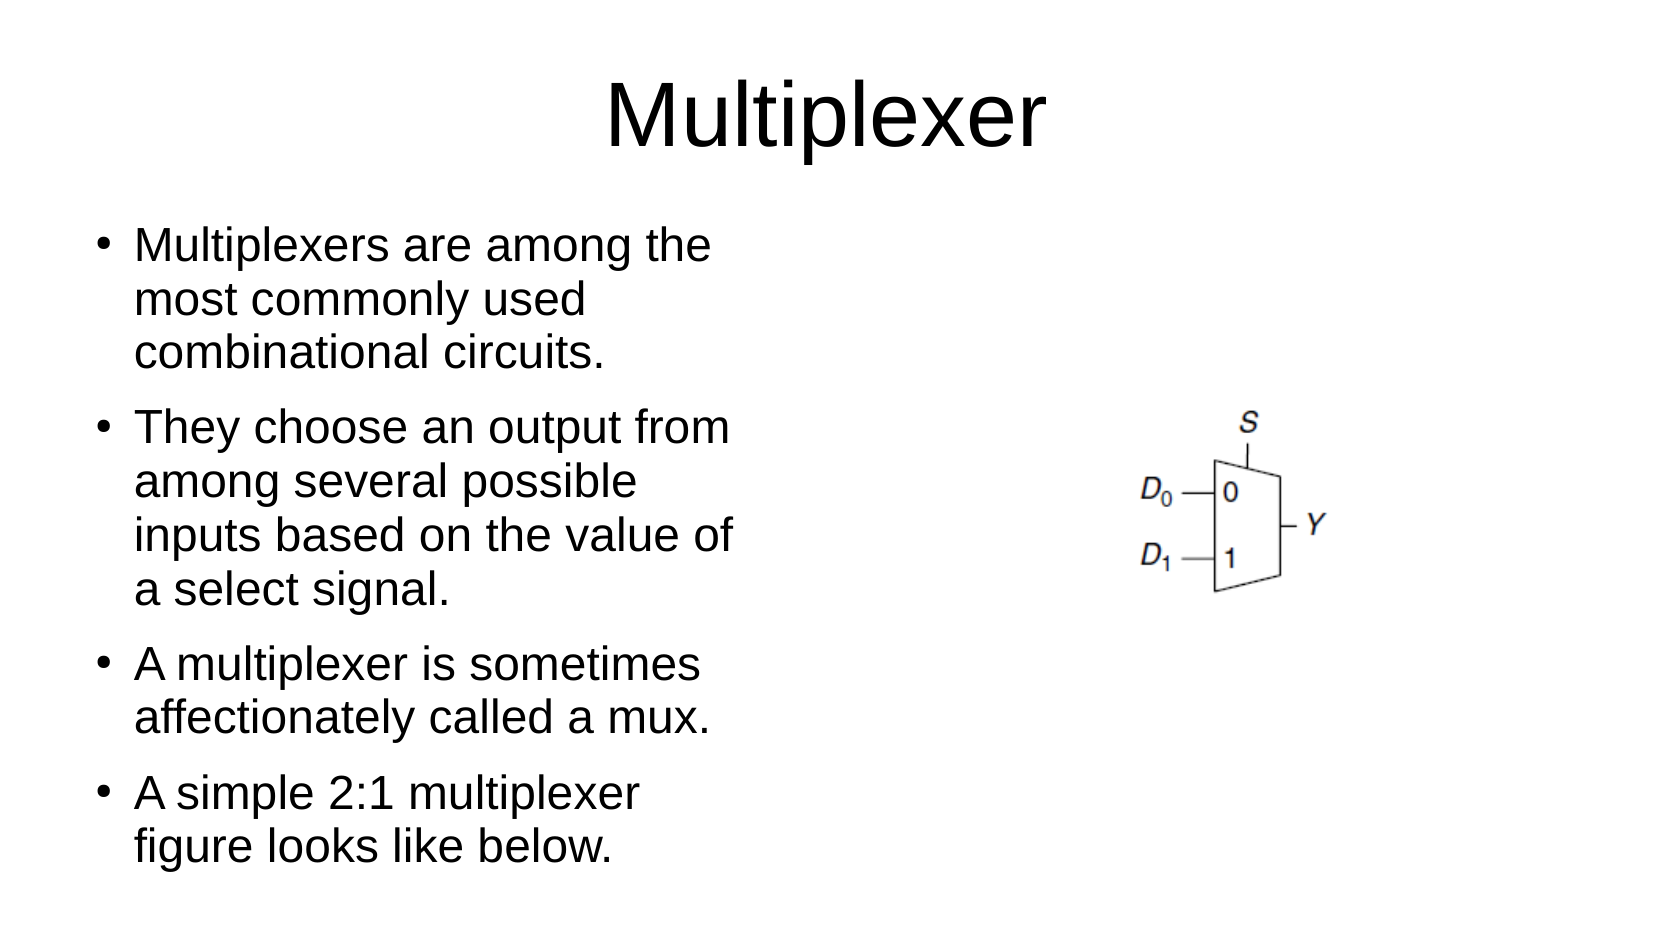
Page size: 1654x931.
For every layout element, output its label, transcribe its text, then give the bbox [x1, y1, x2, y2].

picture [1125, 389, 1333, 606]
list Multiplexers are among the most commonly used combinational circuits. They choose an output from among several possible inputs based on the value of a select signal. A multiplexer is sometimes affectionately called a mux. A simple 2:1 multiplexer figure looks like below. [82, 217, 736, 886]
title Multiplexer [82, 37, 1571, 193]
